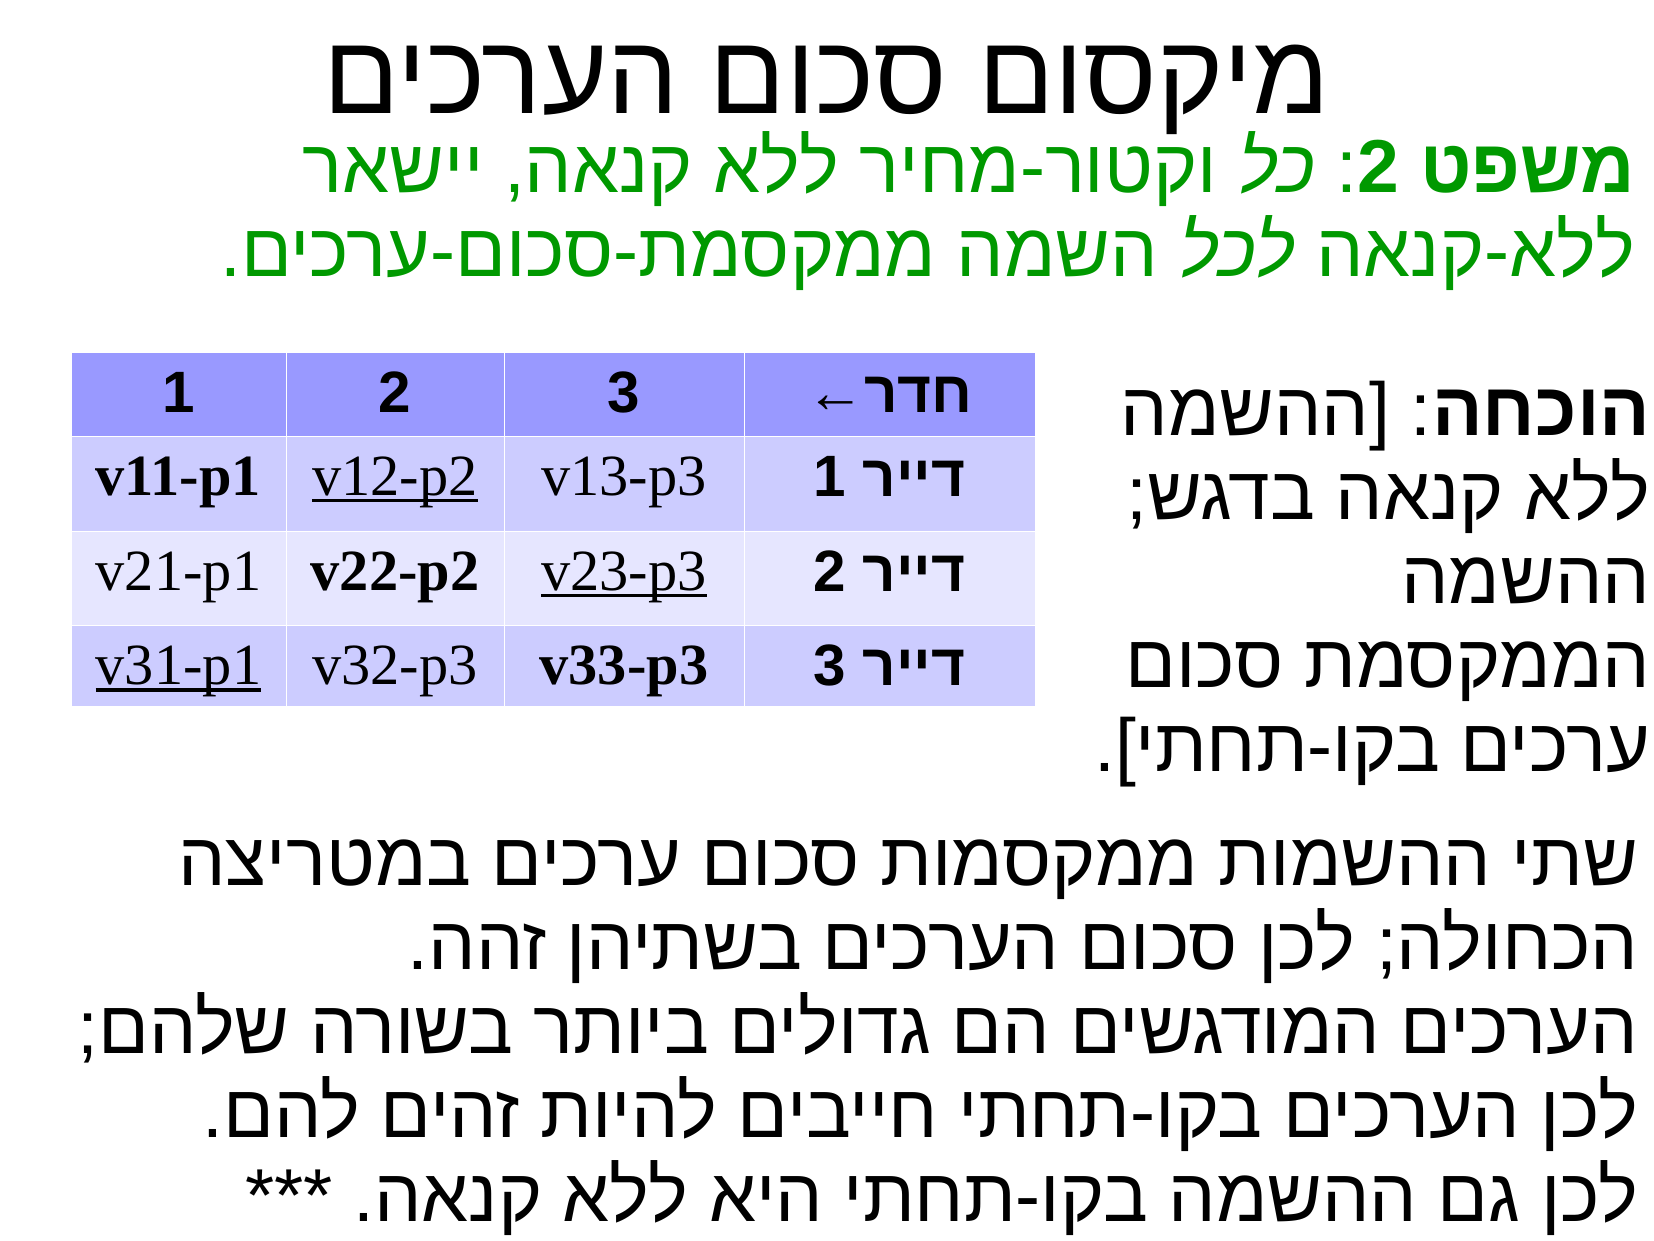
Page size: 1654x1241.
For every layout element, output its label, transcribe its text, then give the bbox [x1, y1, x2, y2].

text_box הוכחה: [ההשמה ללא קנאה בדגש; ההשמה הממקסמת סכום ערכים בקו-תחתי]. [1065, 360, 1654, 795]
table_header 3 [505, 353, 744, 436]
table_header חדר← [745, 353, 1035, 436]
table_cell דייר 3 [745, 626, 1035, 706]
title מיקסום סכום הערכים [0, 0, 1654, 151]
text_box שתי ההשמות ממקסמות סכום ערכים במטריצה הכחולה; לכן סכום הערכים בשתיהן זהה. הערכים המודגשים הם גדולים ביותר בשורה שלהם; לכן הערכים בקו-תחתי חייבים להיות זהים להם. לכן גם ההשמה בקו-תחתי היא ללא קנאה. *** [60, 810, 1654, 1241]
table_cell v13-p3 [505, 437, 744, 531]
table_header 2 [287, 353, 504, 436]
table_cell דייר 1 [745, 437, 1035, 531]
table_header 1 [72, 353, 286, 436]
table_cell v11-p1 [72, 437, 286, 531]
table_cell v22-p2 [287, 532, 504, 625]
table_cell v21-p1 [72, 532, 286, 625]
table_cell v32-p3 [287, 626, 504, 706]
table_cell v33-p3 [505, 626, 744, 706]
table_cell v31-p1 [72, 626, 286, 706]
list משפט 2: כל וקטור-מחיר ללא קנאה, יישאר ללא-קנאה לכל השמה ממקסמת-סכום-ערכים. [15, 124, 1636, 286]
table_cell v23-p3 [505, 532, 744, 625]
table_cell v12-p2 [287, 437, 504, 531]
table_cell דייר 2 [745, 532, 1035, 625]
